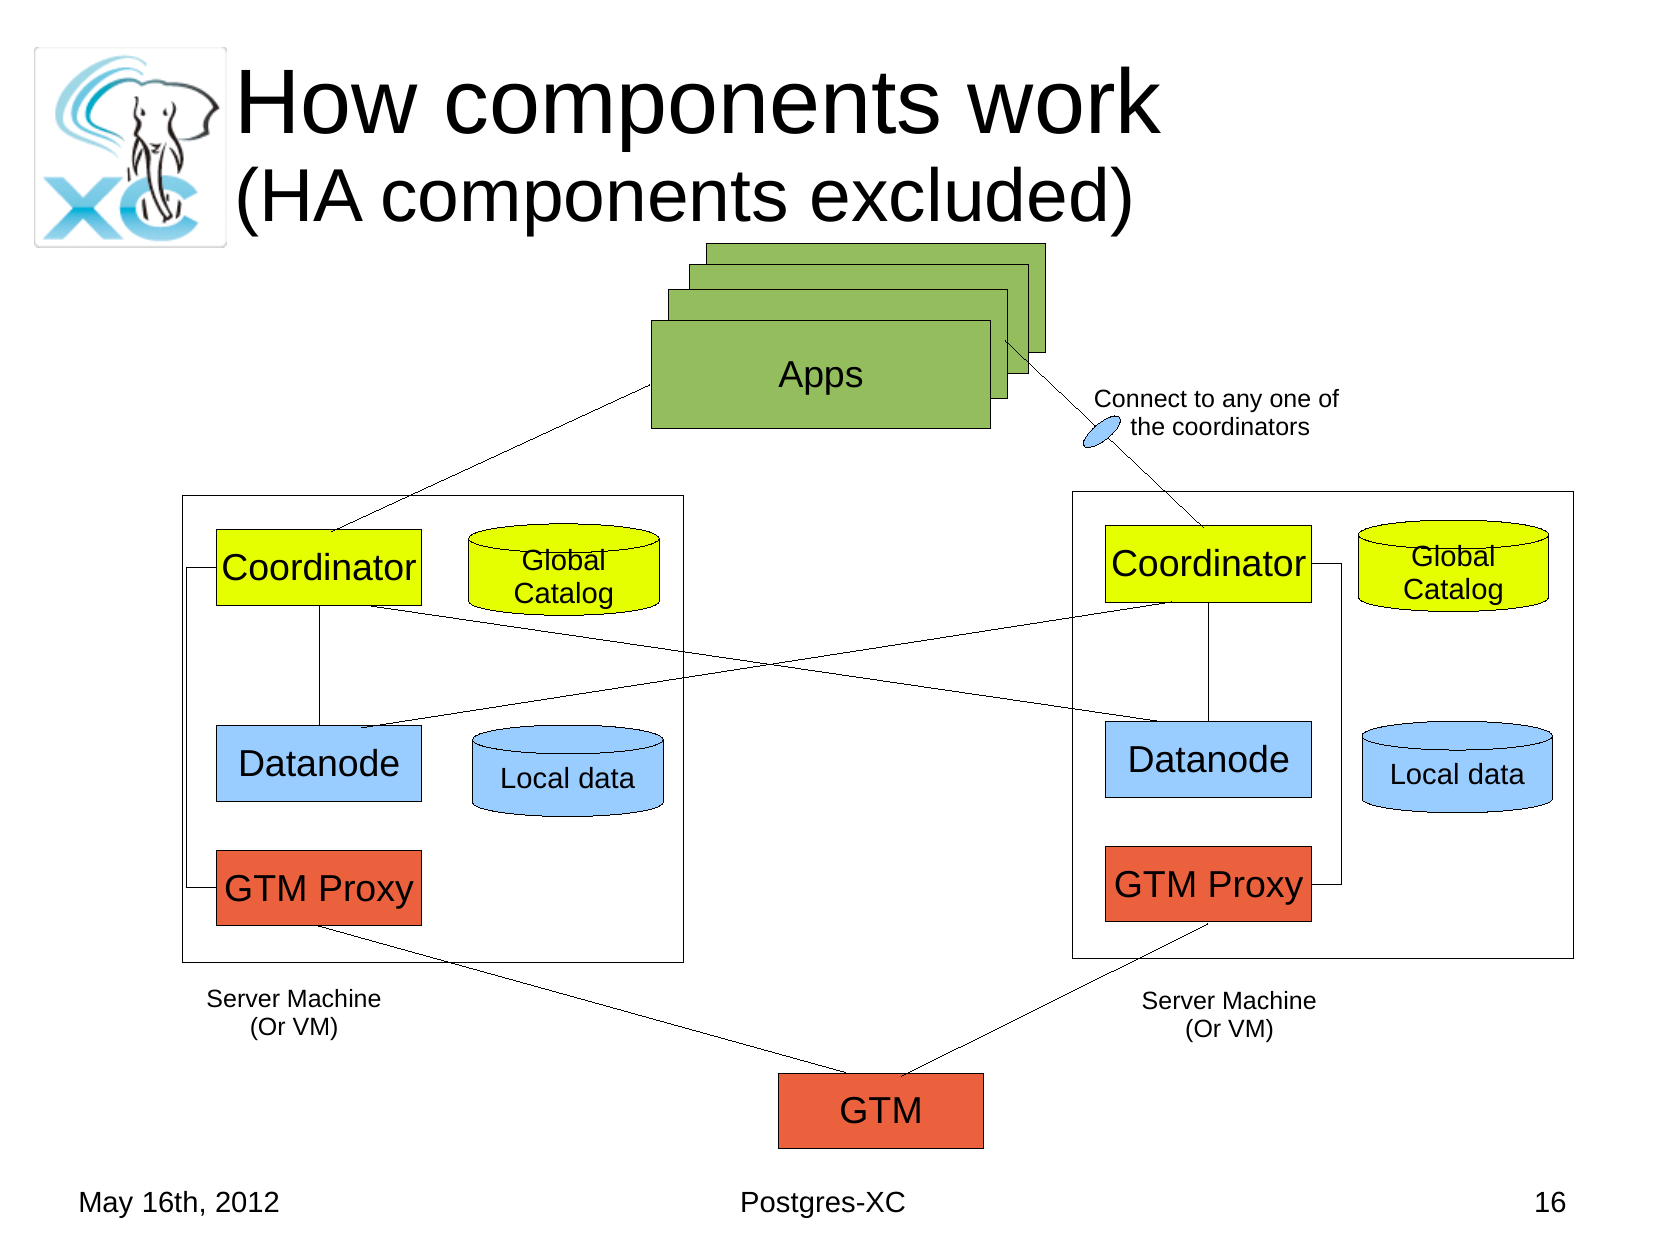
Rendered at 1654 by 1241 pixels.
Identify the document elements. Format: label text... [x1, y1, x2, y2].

text_box GTM [778, 1073, 984, 1149]
picture [34, 47, 227, 248]
text_box Server Machine (Or VM) [1126, 979, 1332, 1050]
title How components work (HA components excluded) [234, 40, 1599, 248]
text_box Coordinator [216, 529, 422, 606]
text_box Apps [668, 289, 1008, 399]
text_box Global Catalog [468, 523, 660, 616]
text_box Apps [706, 243, 1046, 353]
text_box Apps [651, 320, 991, 429]
text_box Local data [1362, 721, 1553, 813]
text_box GTM Proxy [1105, 846, 1312, 922]
text_box Connect to any one of the coordinators [1079, 377, 1362, 448]
text_box Datanode [216, 725, 422, 802]
text_box Coordinator [1105, 525, 1312, 603]
text_box Datanode [1105, 721, 1312, 798]
text_box Global Catalog [1358, 520, 1549, 612]
text_box Local data [472, 725, 664, 817]
text_box Apps [689, 264, 1029, 374]
text_box GTM Proxy [216, 850, 422, 926]
text_box Server Machine (Or VM) [191, 977, 397, 1049]
